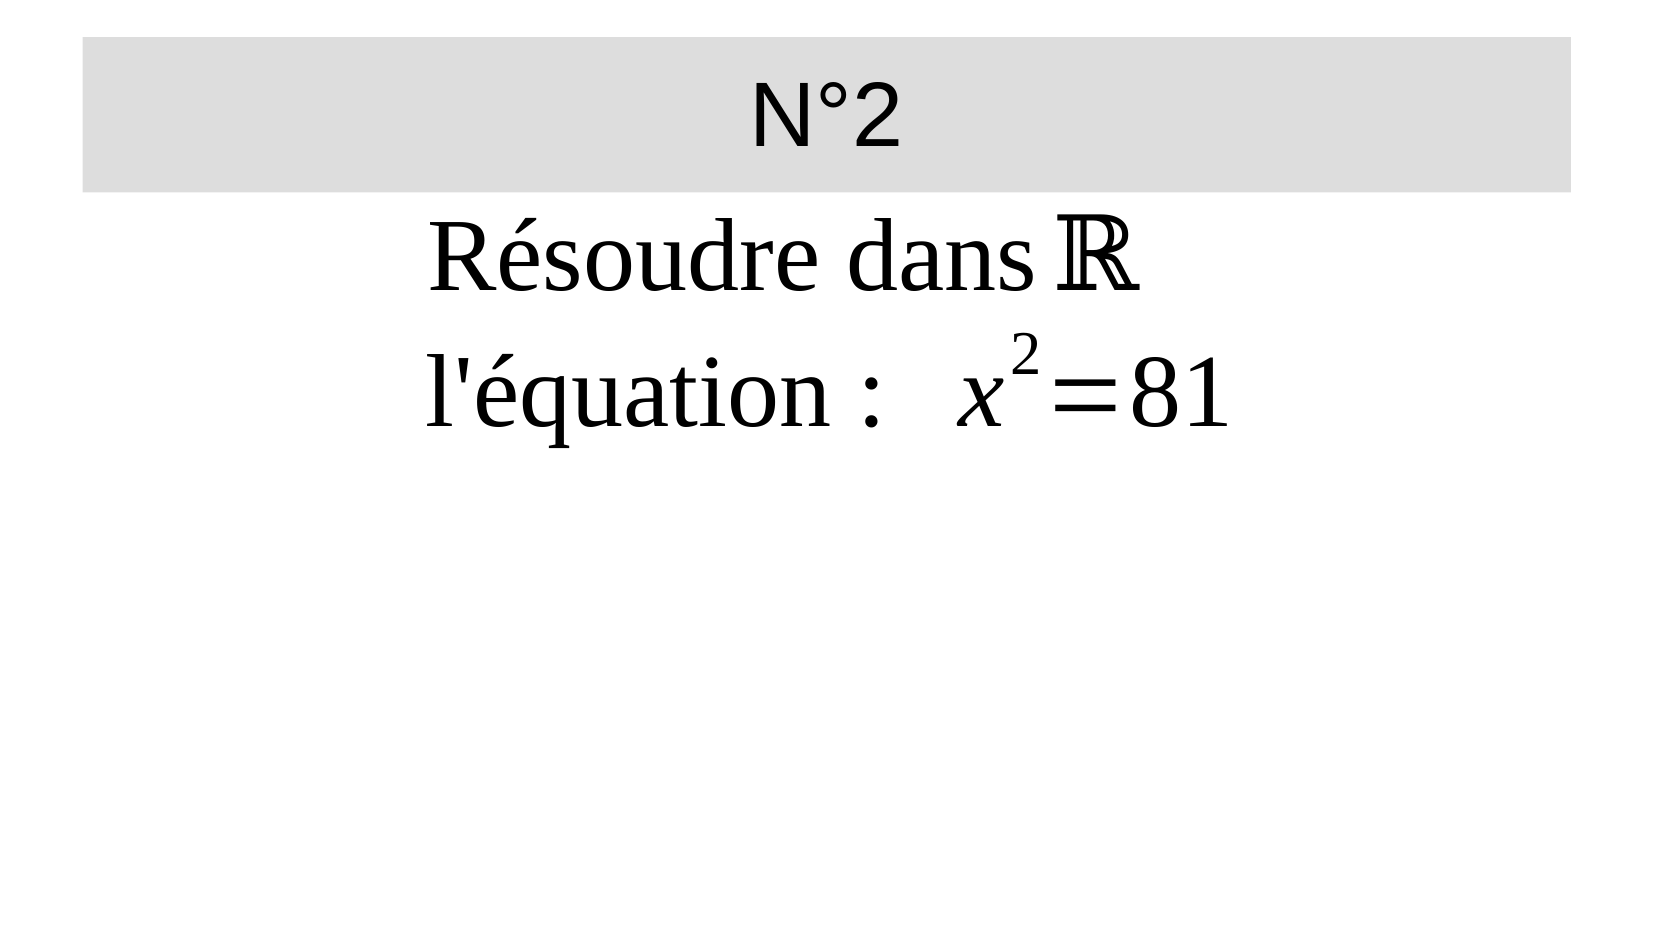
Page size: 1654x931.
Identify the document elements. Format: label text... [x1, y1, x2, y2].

title N°2 [82, 37, 1571, 193]
chart [417, 198, 1241, 449]
